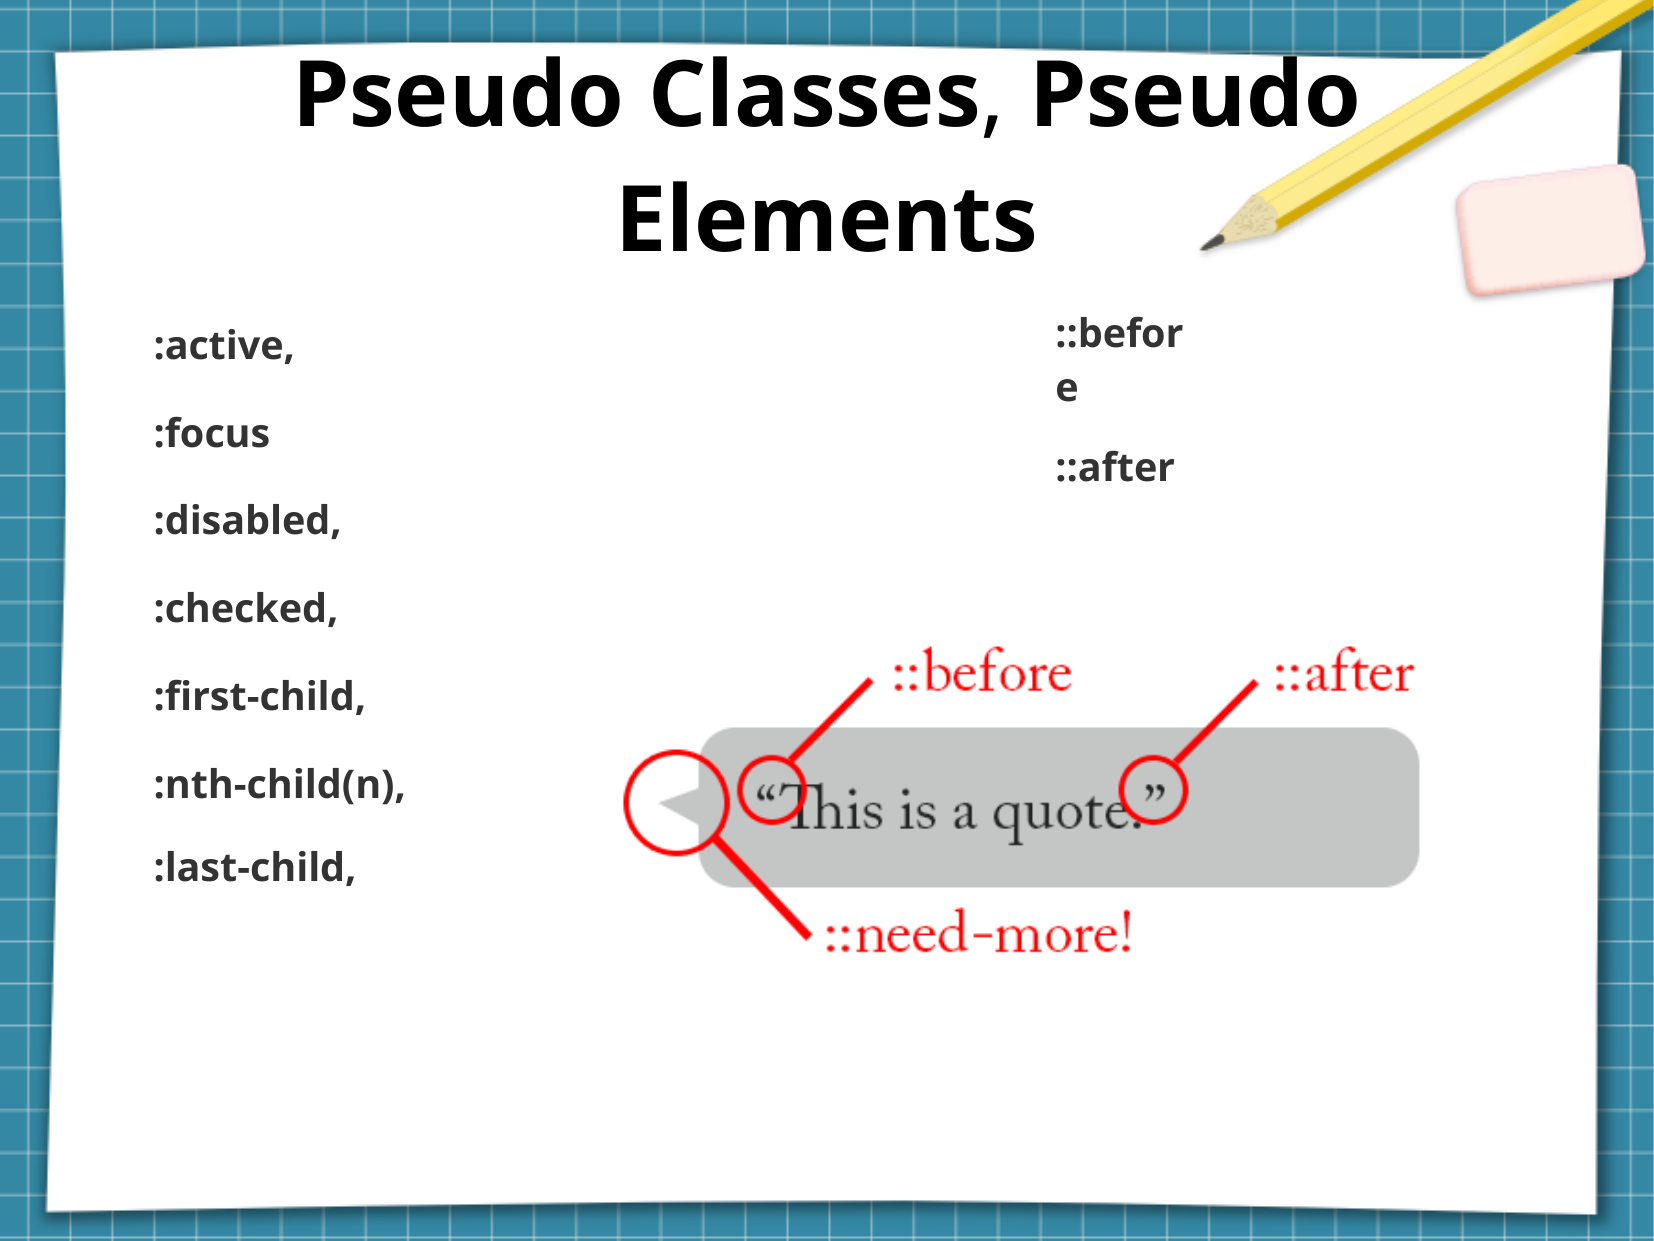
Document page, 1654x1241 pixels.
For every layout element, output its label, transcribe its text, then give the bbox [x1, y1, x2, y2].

text_box ::before ::after [1040, 297, 1200, 412]
title Pseudo Classes, Pseudo Elements [82, 49, 1571, 257]
list :active, :focus :disabled, :checked, :first-child, :nth-child(n), :last-child, [153, 290, 674, 1010]
picture [0, 0, 1654, 1241]
